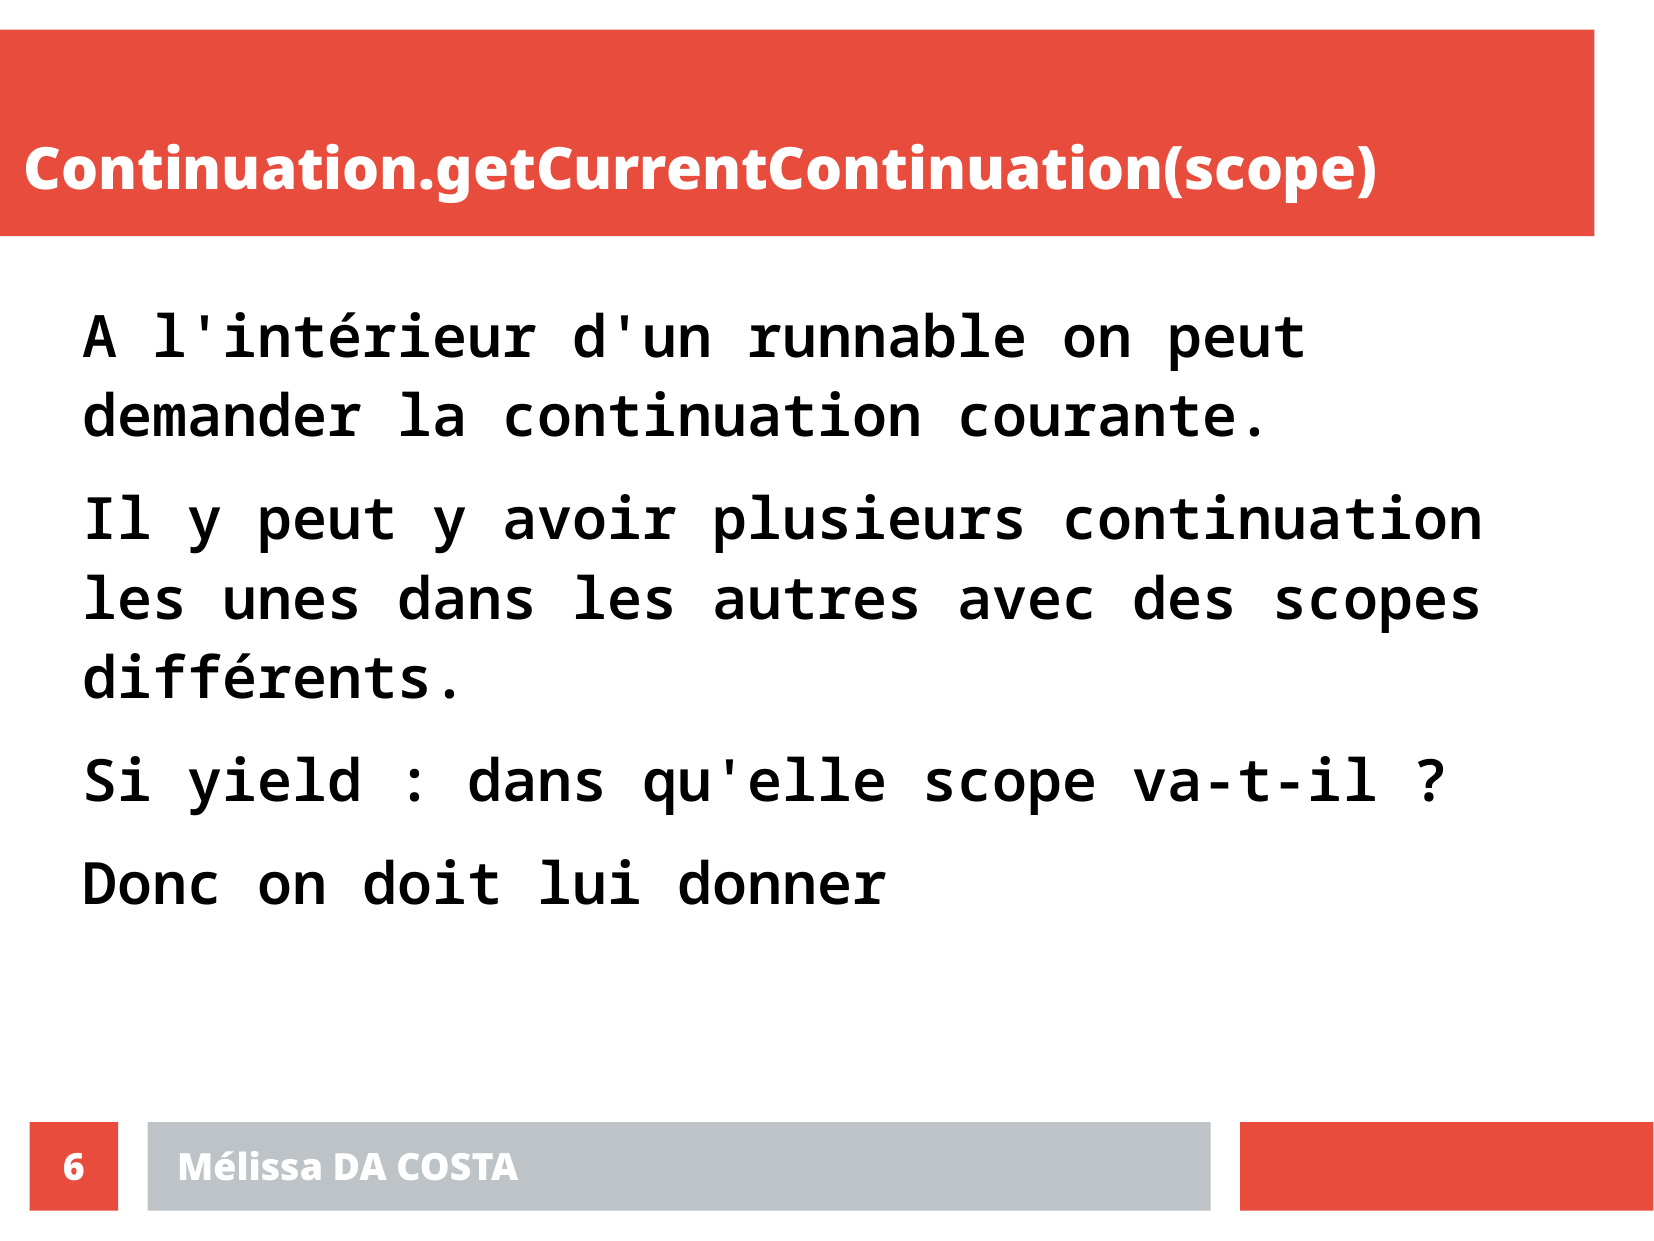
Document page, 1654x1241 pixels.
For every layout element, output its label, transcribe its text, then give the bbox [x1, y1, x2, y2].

title Continuation.getCurrentContinuation(scope) [23, 59, 1595, 207]
list A l'intérieur d'un runnable on peut demander la continuation courante. Il y peut y avoir plusieurs continuation les unes dans les autres avec des scopes différents. Si yield : dans qu'elle scope va-t-il ? Donc on doit lui donner [82, 295, 1595, 1111]
